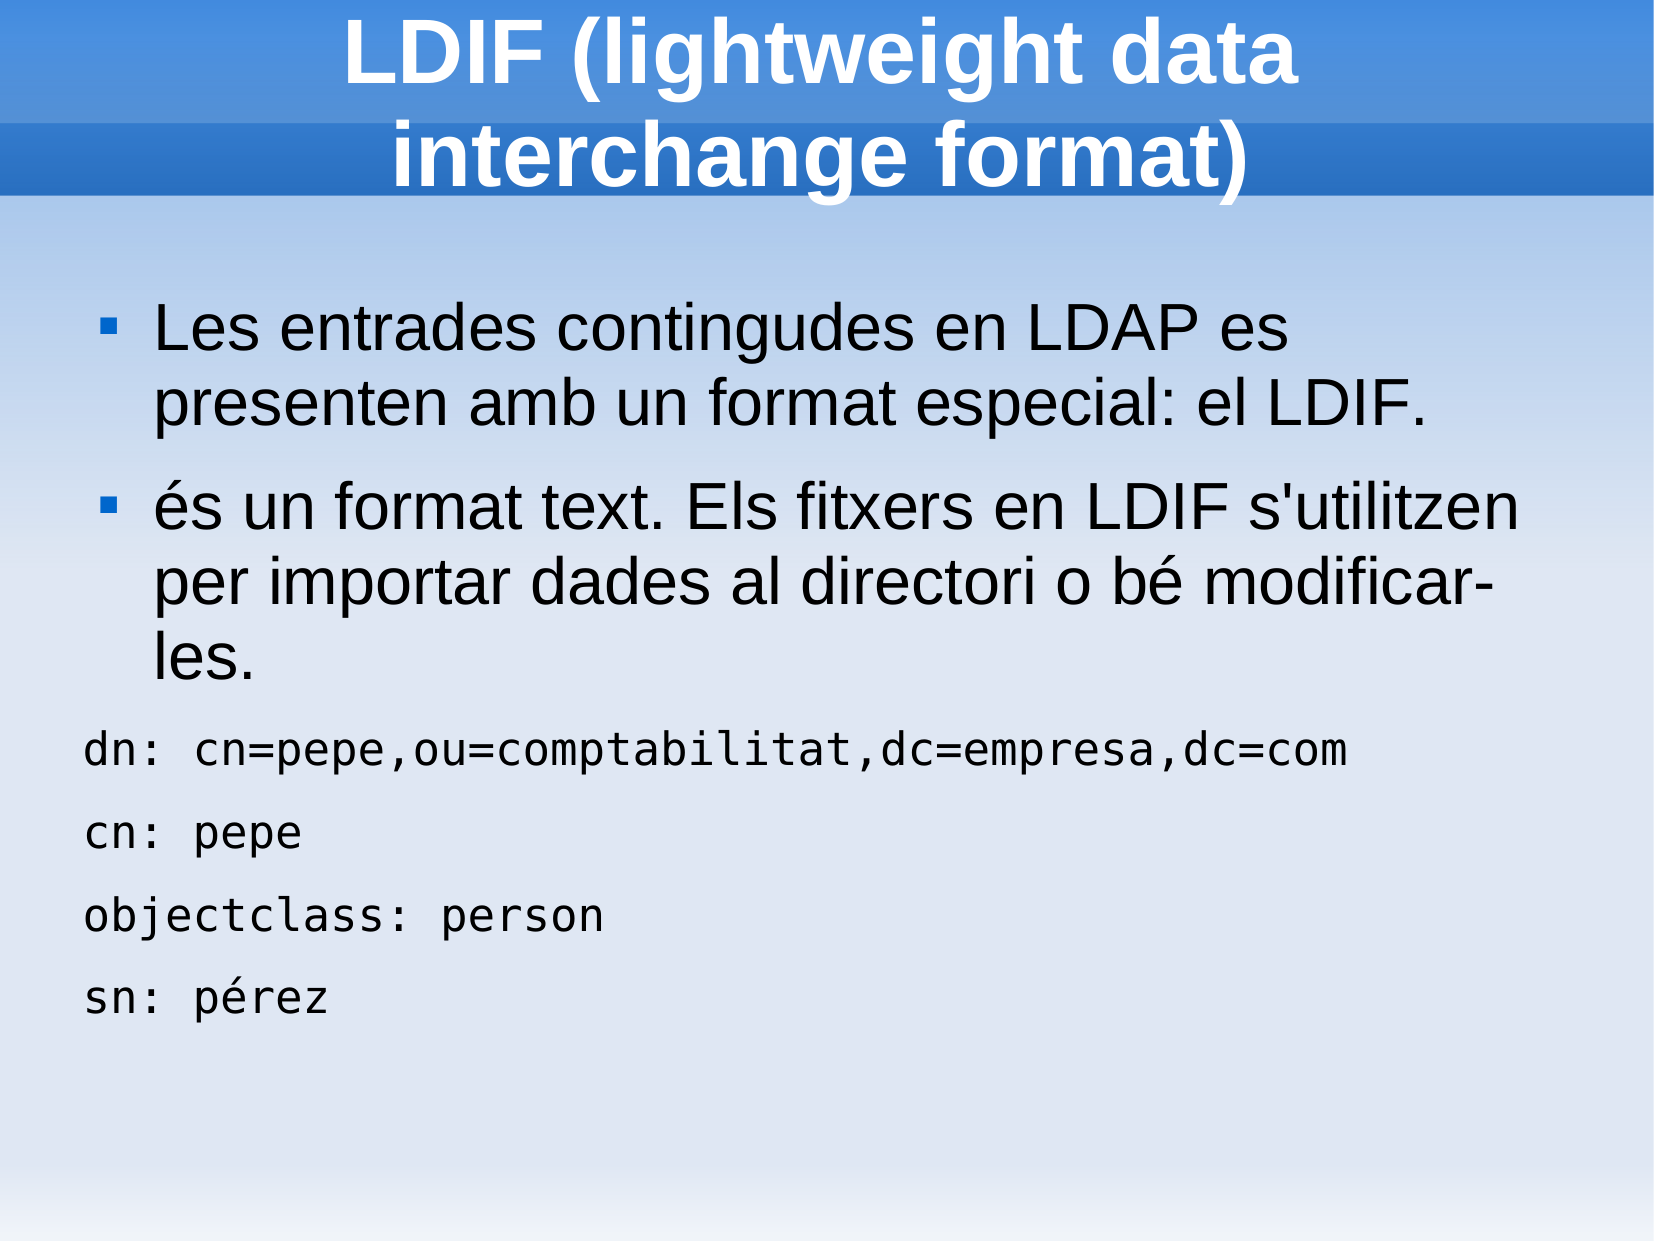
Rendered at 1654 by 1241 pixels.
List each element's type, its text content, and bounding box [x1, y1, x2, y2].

list Les entrades contingudes en LDAP es presenten amb un format especial: el LDIF. és un format text. Els fitxers en LDIF s'utilitzen per importar dades al directori o bé modificar-les. dn: cn=pepe,ou=comptabilitat,dc=empresa,dc=com cn: pepe objectclass: person sn: pérez [82, 290, 1571, 1130]
title LDIF (lightweight data interchange format) [76, 0, 1565, 208]
picture [0, 0, 1654, 1241]
